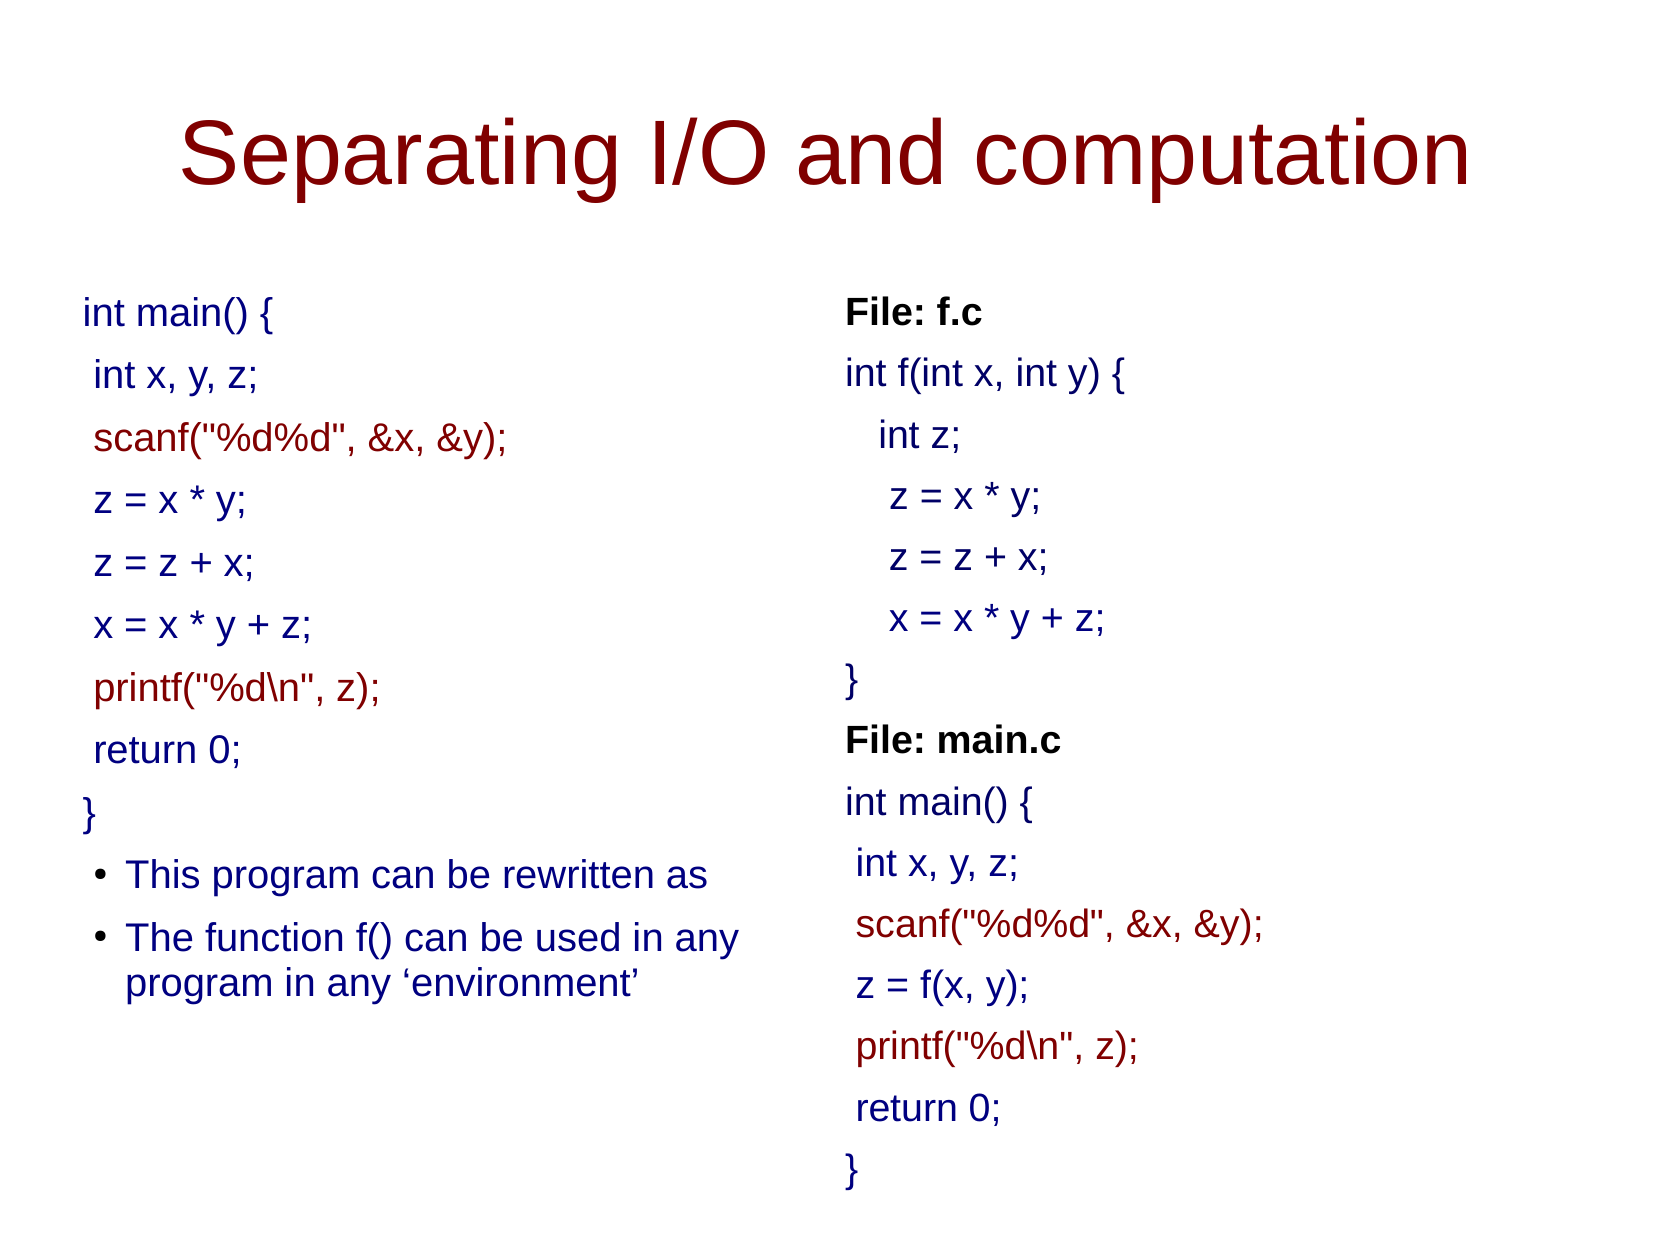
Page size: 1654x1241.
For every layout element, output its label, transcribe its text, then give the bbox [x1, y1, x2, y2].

list int main() { int x, y, z; scanf("%d%d", &x, &y); z = x * y; z = z + x; x = x * y + z; printf("%d\n", z); return 0; } This program can be rewritten as The function f() can be used in any program in any ‘environment’ [82, 290, 809, 1010]
list File: f.c int f(int x, int y) { int z; z = x * y; z = z + x; x = x * y + z; } File: main.c int main() { int x, y, z; scanf("%d%d", &x, &y); z = f(x, y); printf("%d\n", z); return 0; } [845, 290, 1630, 1205]
title Separating I/O and computation [82, 49, 1571, 257]
